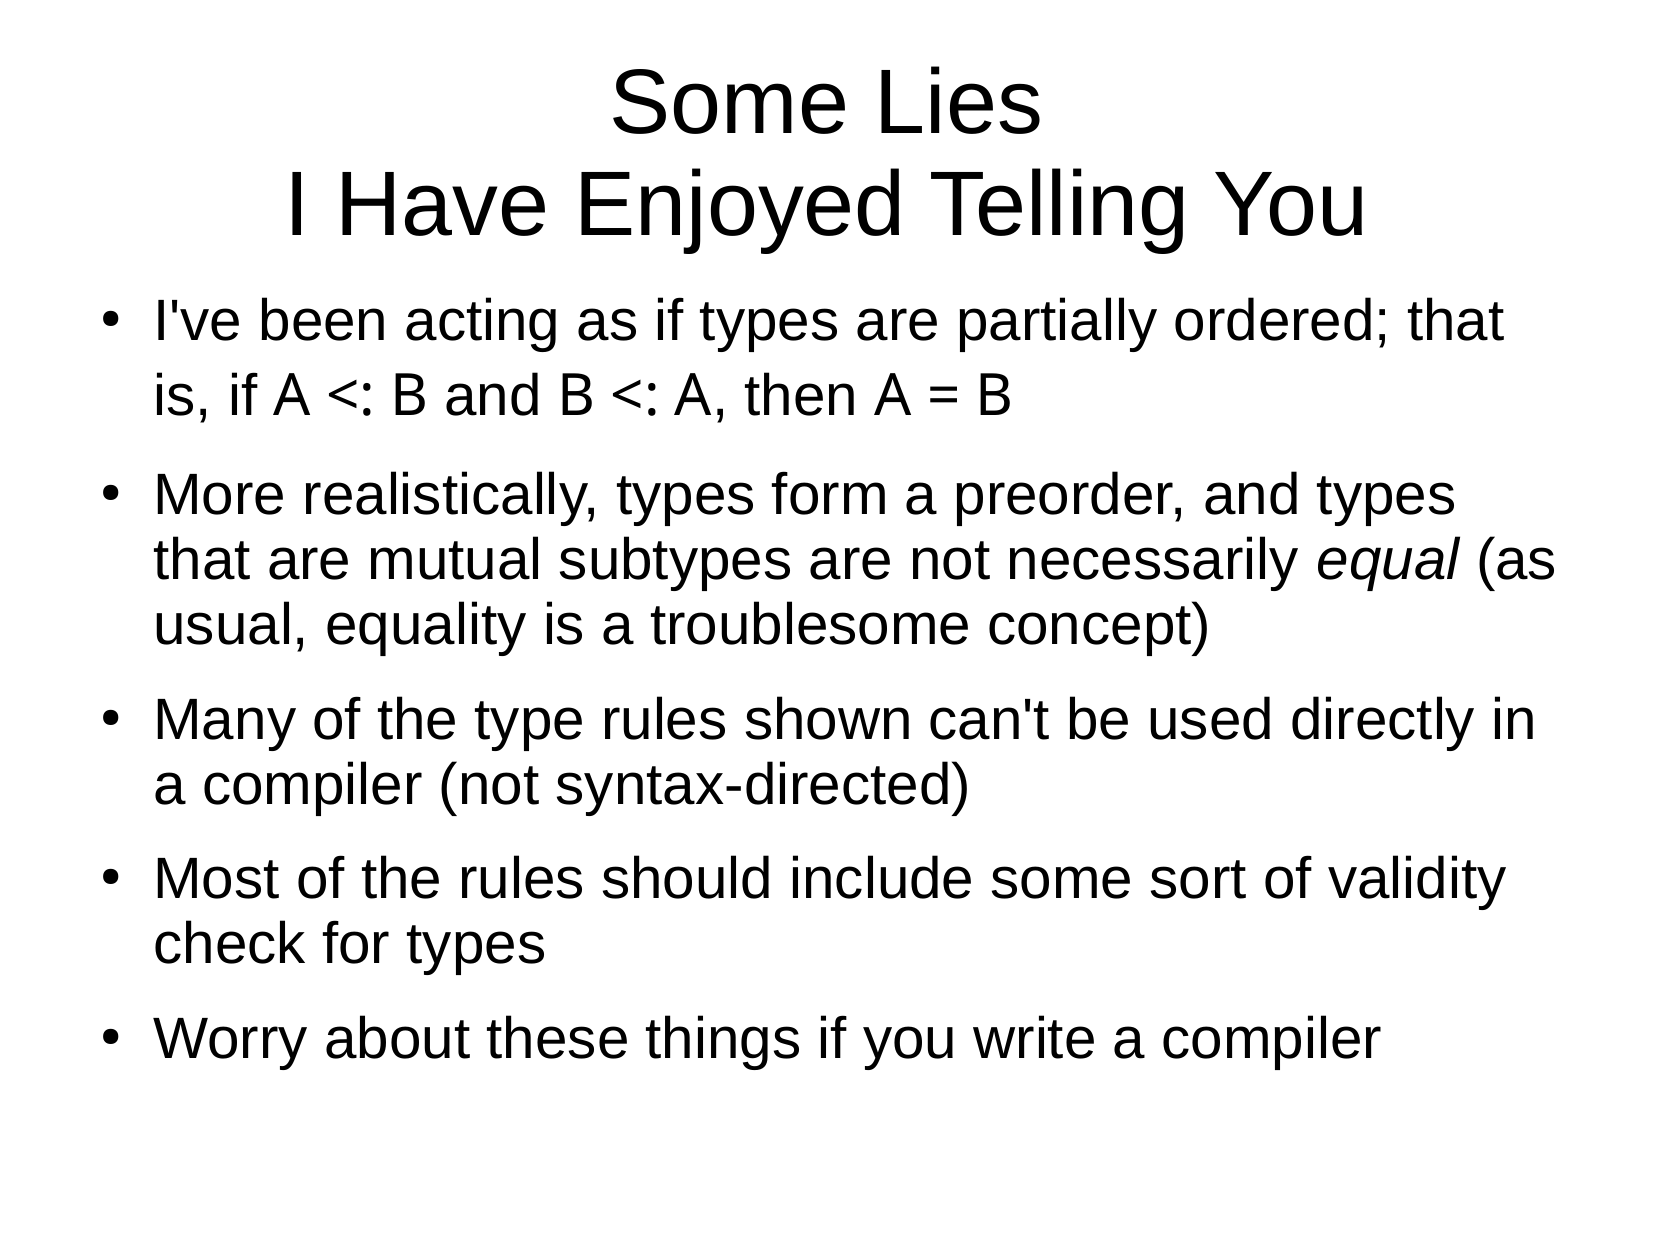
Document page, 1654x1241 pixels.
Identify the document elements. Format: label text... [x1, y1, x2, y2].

title Some Lies I Have Enjoyed Telling You [82, 49, 1571, 257]
list I've been acting as if types are partially ordered; that is, if A <: B and B <: A, then A = B More realistically, types form a preorder, and types that are mutual subtypes are not necessarily equal (as usual, equality is a troublesome concept) Many of the type rules shown can't be used directly in a compiler (not syntax-directed) Most of the rules should include some sort of validity check for types Worry about these things if you write a compiler [82, 288, 1571, 1107]
